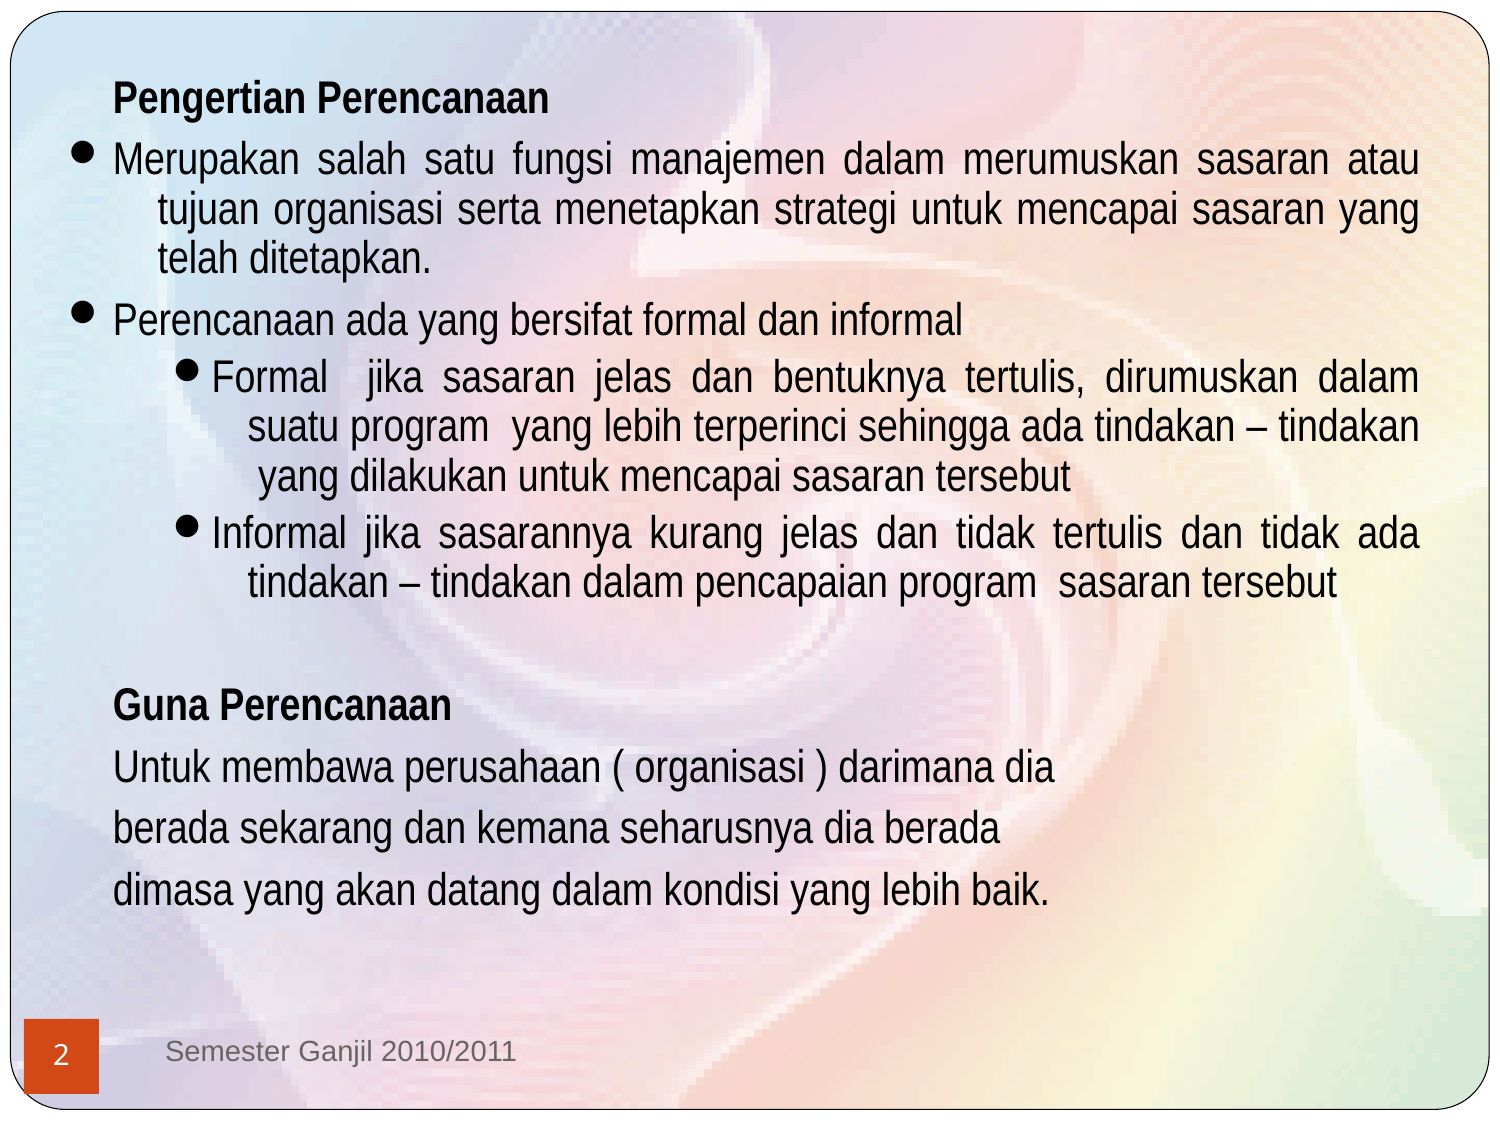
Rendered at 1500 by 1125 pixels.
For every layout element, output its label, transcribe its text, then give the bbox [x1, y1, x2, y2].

text_box Semester Ganjil 2010/2011 [150, 1038, 801, 1088]
text_box [23, 1018, 99, 1094]
list Pengertian Perencanaan Merupakan salah satu fungsi manajemen dalam merumuskan sasaran atau tujuan organisasi serta menetapkan strategi untuk mencapai sasaran yang telah ditetapkan. Perencanaan ada yang bersifat formal dan informal Formal jika sasaran jelas dan bentuknya tertulis, dirumuskan dalam suatu program yang lebih terperinci sehingga ada tindakan – tindakan yang dilakukan untuk mencapai sasaran tersebut Informal jika sasarannya kurang jelas dan tidak tertulis dan tidak ada tindakan – tindakan dalam pencapaian program sasaran tersebut Guna Perencanaan Untuk membawa perusahaan ( organisasi ) darimana dia berada sekarang dan kemana seharusnya dia berada dimasa yang akan datang dalam kondisi yang lebih baik. [53, 66, 1436, 1038]
